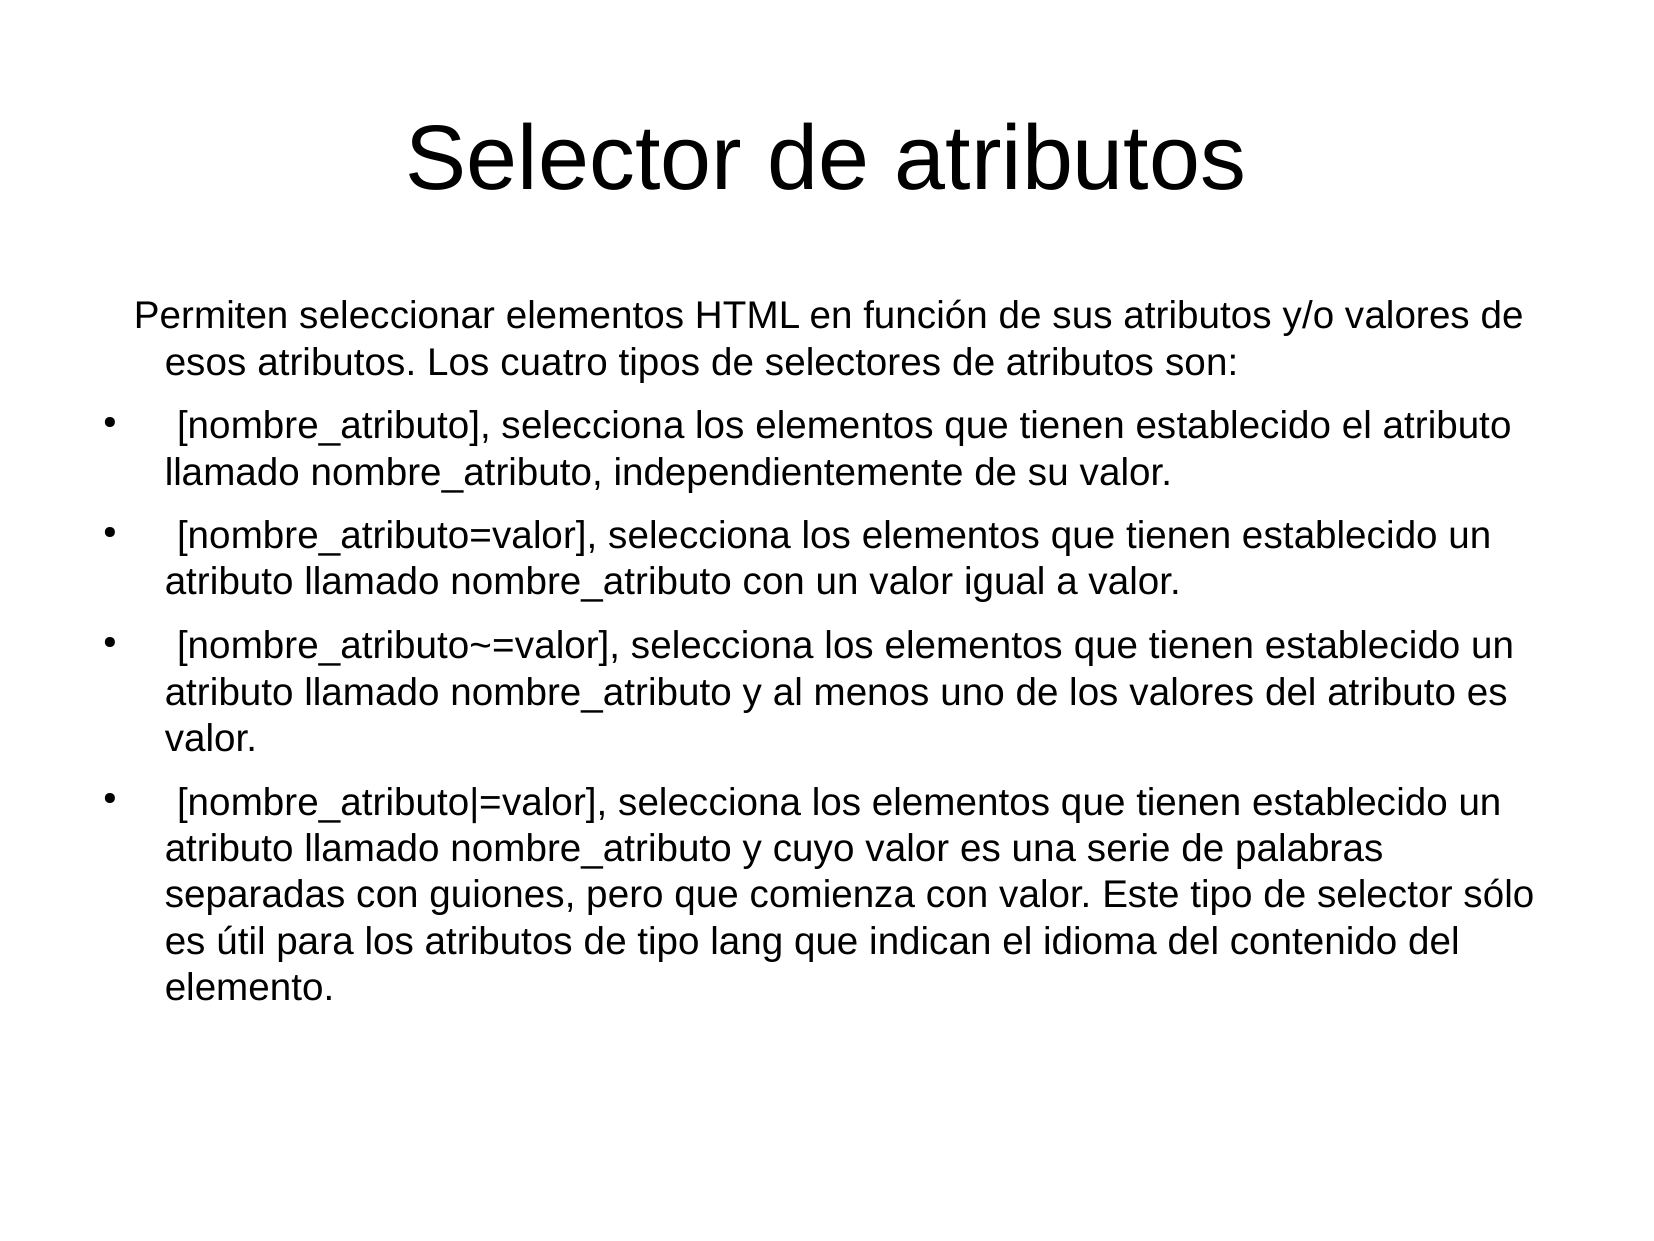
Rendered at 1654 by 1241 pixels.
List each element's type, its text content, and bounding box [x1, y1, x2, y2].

title Selector de atributos [82, 49, 1571, 257]
list Permiten seleccionar elementos HTML en función de sus atributos y/o valores de esos atributos. Los cuatro tipos de selectores de atributos son: [nombre_atributo], selecciona los elementos que tienen establecido el atributo llamado nombre_atributo, independientemente de su valor. [nombre_atributo=valor], selecciona los elementos que tienen establecido un atributo llamado nombre_atributo con un valor igual a valor. [nombre_atributo~=valor], selecciona los elementos que tienen establecido un atributo llamado nombre_atributo y al menos uno de los valores del atributo es valor. [nombre_atributo|=valor], selecciona los elementos que tienen establecido un atributo llamado nombre_atributo y cuyo valor es una serie de palabras separadas con guiones, pero que comienza con valor. Este tipo de selector sólo es útil para los atributos de tipo lang que indican el idioma del contenido del elemento. [82, 290, 1538, 1010]
